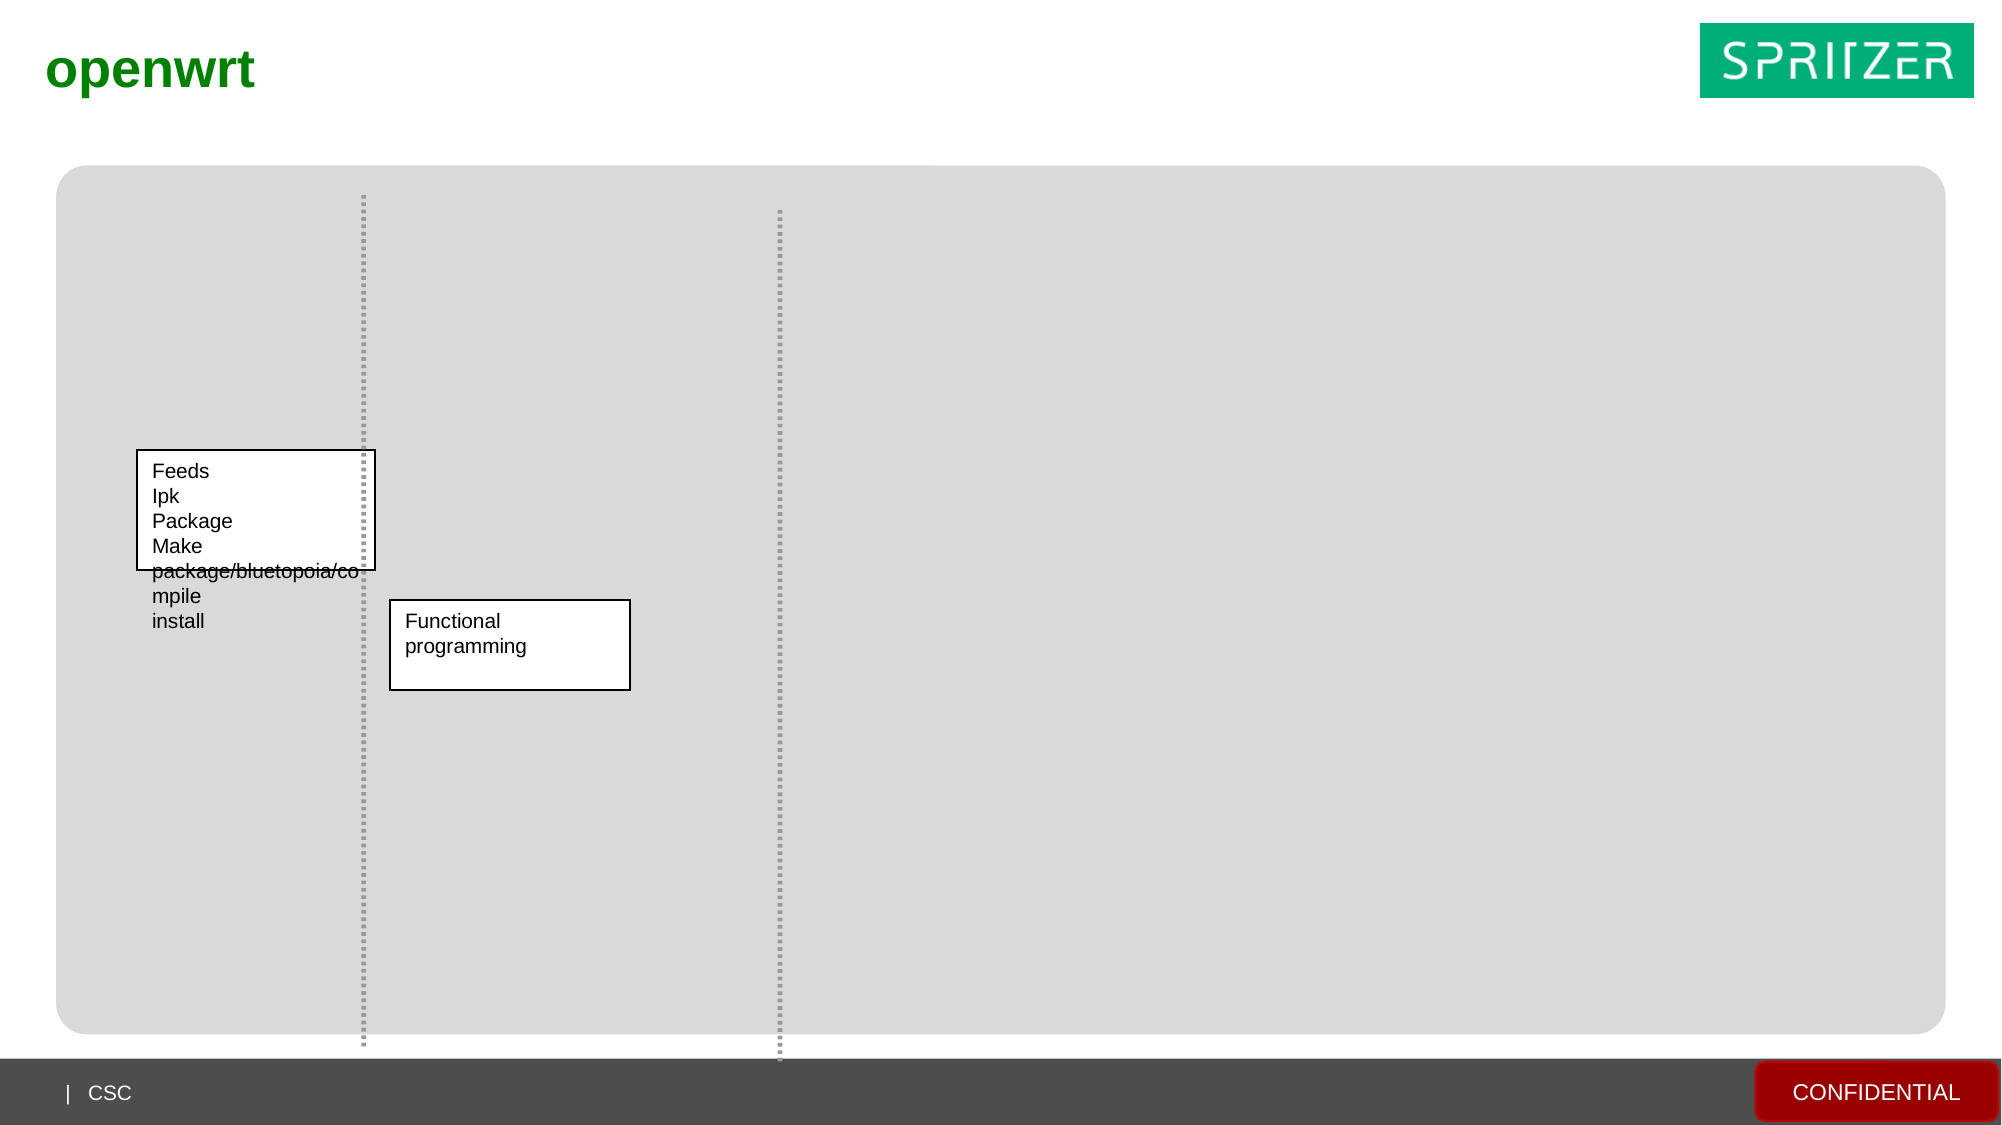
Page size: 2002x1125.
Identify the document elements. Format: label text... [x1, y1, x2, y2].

picture [1700, 23, 1974, 98]
text_box Feeds Ipk Package Make package/bluetopoia/compile install [137, 450, 376, 570]
text_box openwrt [45, 27, 1954, 99]
text_box Functional programming [390, 600, 631, 691]
